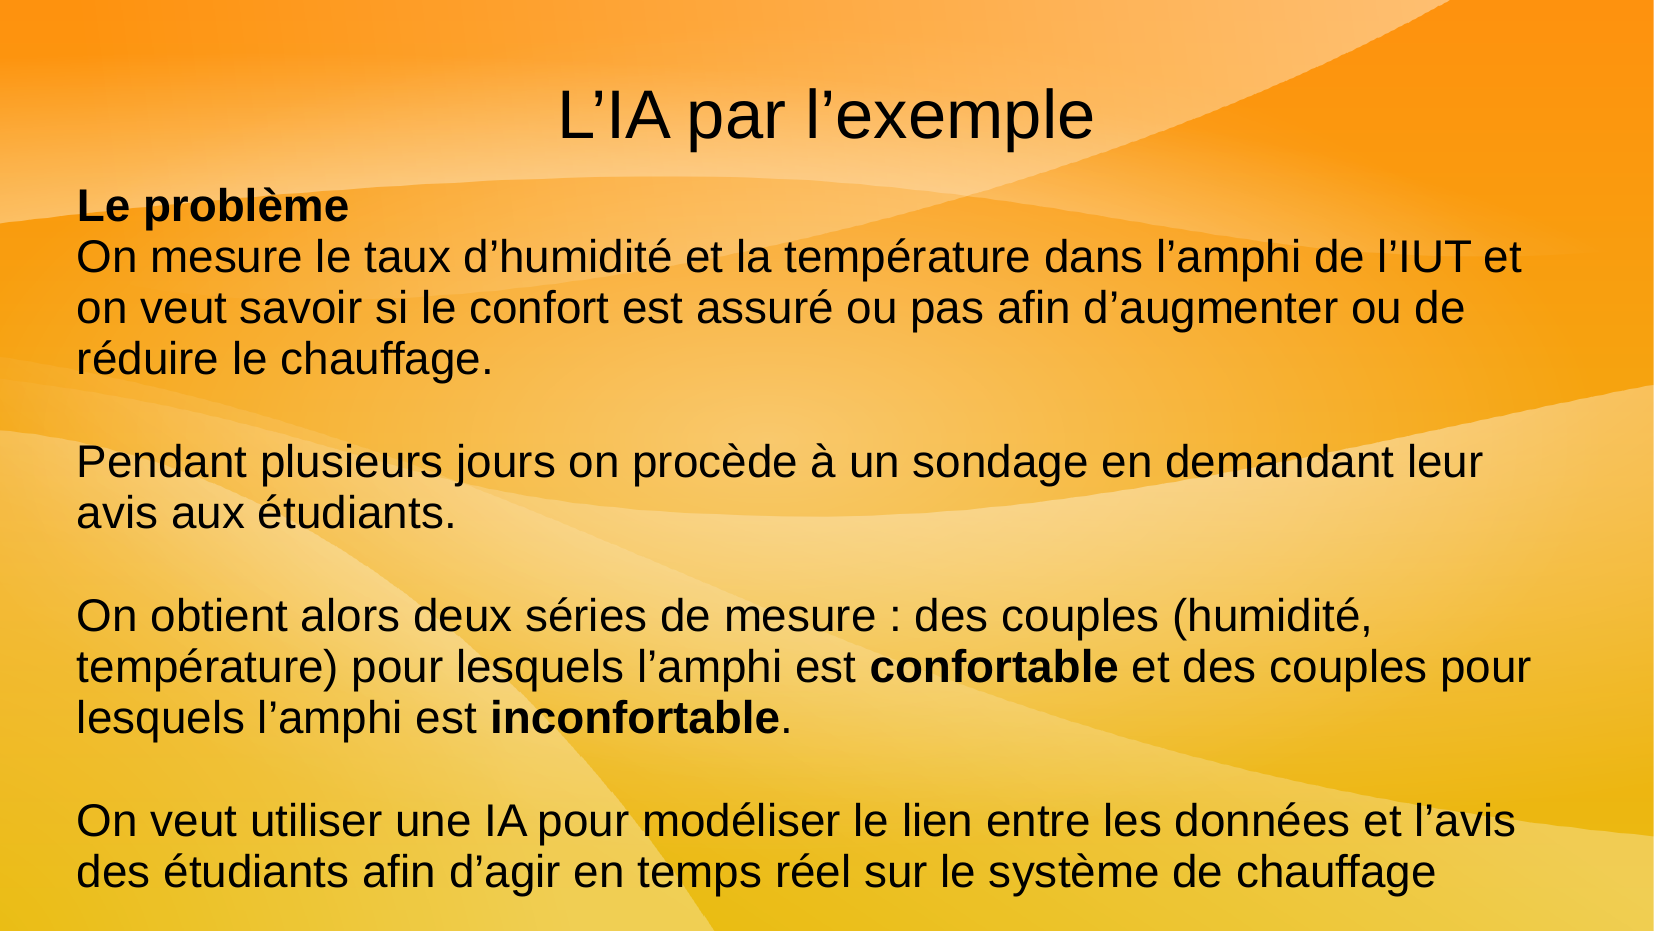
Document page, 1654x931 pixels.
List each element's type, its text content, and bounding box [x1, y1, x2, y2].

subtitle Le problème On mesure le taux d’humidité et la température dans l’amphi de l’IUT et on veut savoir si le confort est assuré ou pas afin d’augmenter ou de réduire le chauffage. Pendant plusieurs jours on procède à un sondage en demandant leur avis aux étudiants. On obtient alors deux séries de mesure : des couples (humidité, température) pour lesquels l’amphi est confortable et des couples pour lesquels l’amphi est inconfortable. On veut utiliser une IA pour modéliser le lien entre les données et l’avis des étudiants afin d’agir en temps réel sur le système de chauffage [76, 179, 1565, 928]
title L’IA par l’exemple [82, 37, 1571, 193]
picture [0, 0, 1654, 931]
